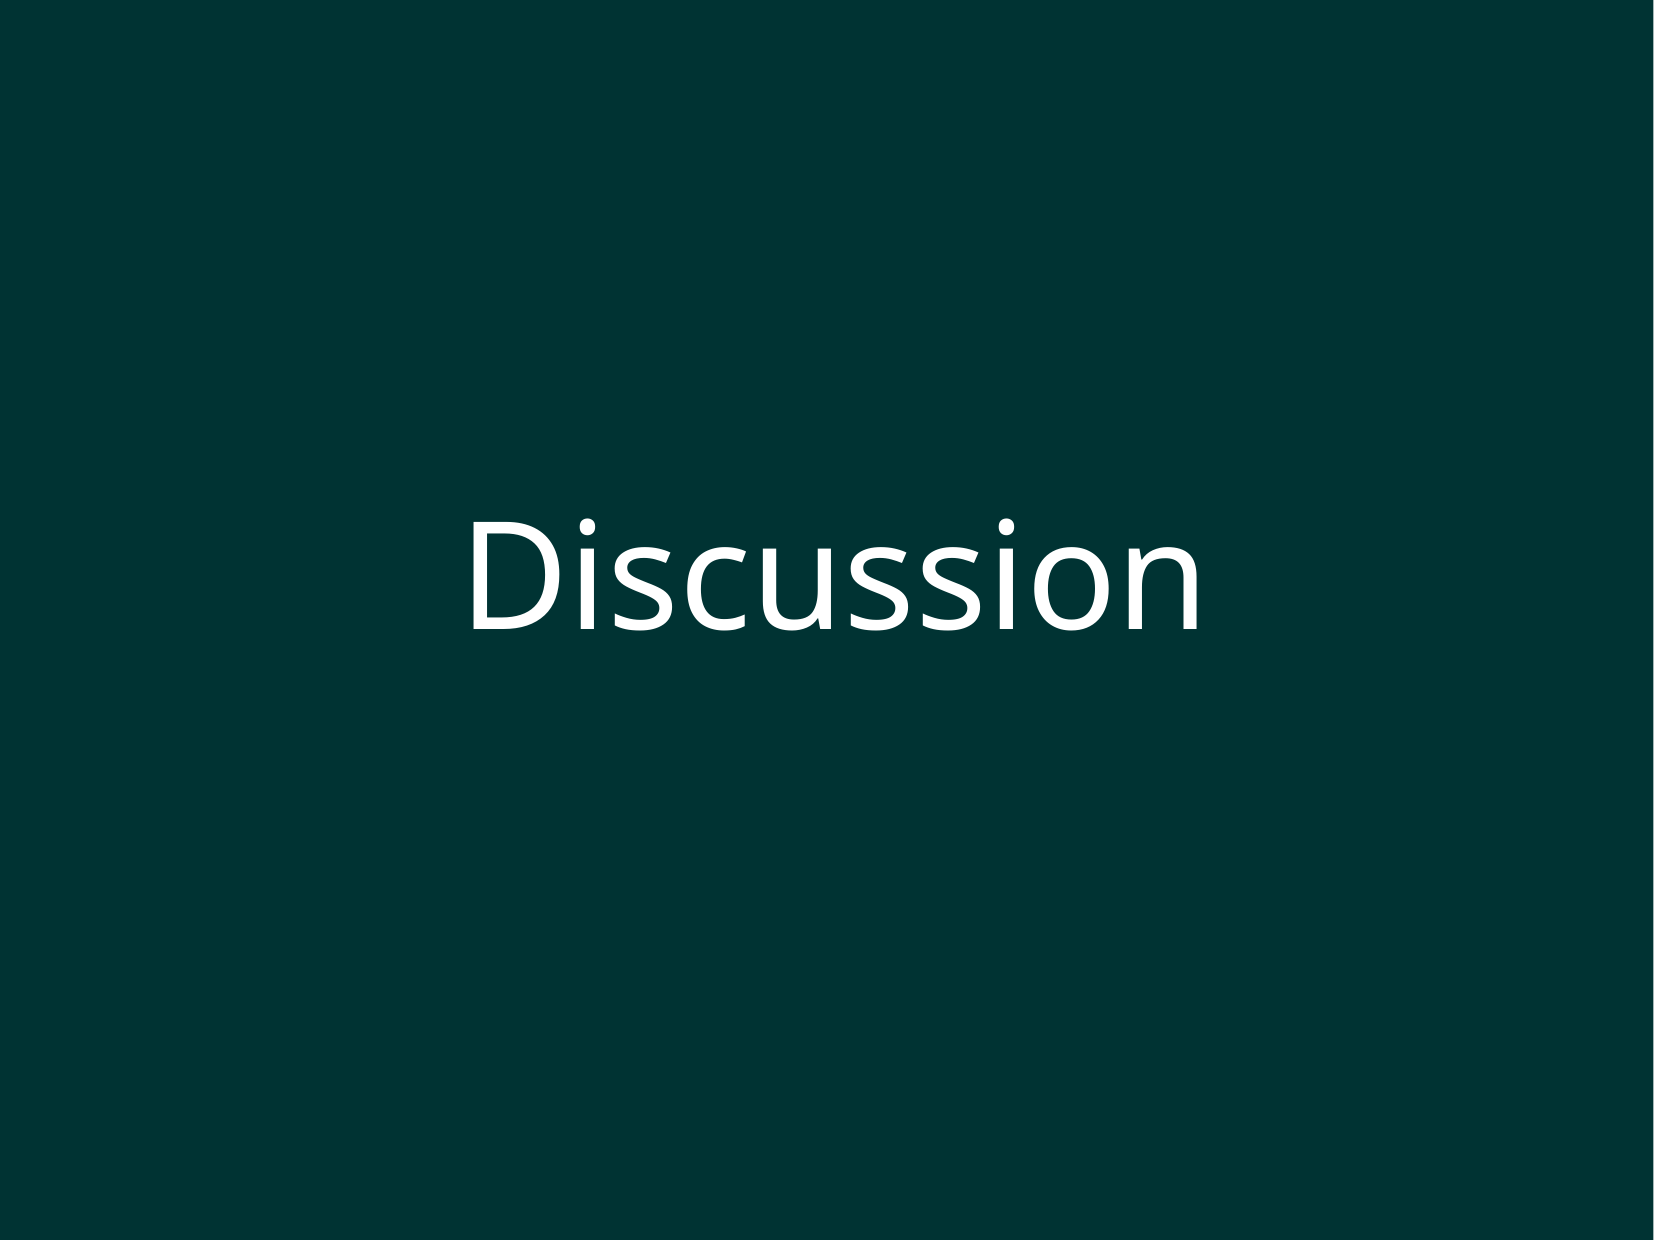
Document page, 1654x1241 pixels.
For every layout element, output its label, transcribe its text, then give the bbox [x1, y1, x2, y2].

text_box Discussion [444, 461, 1171, 646]
